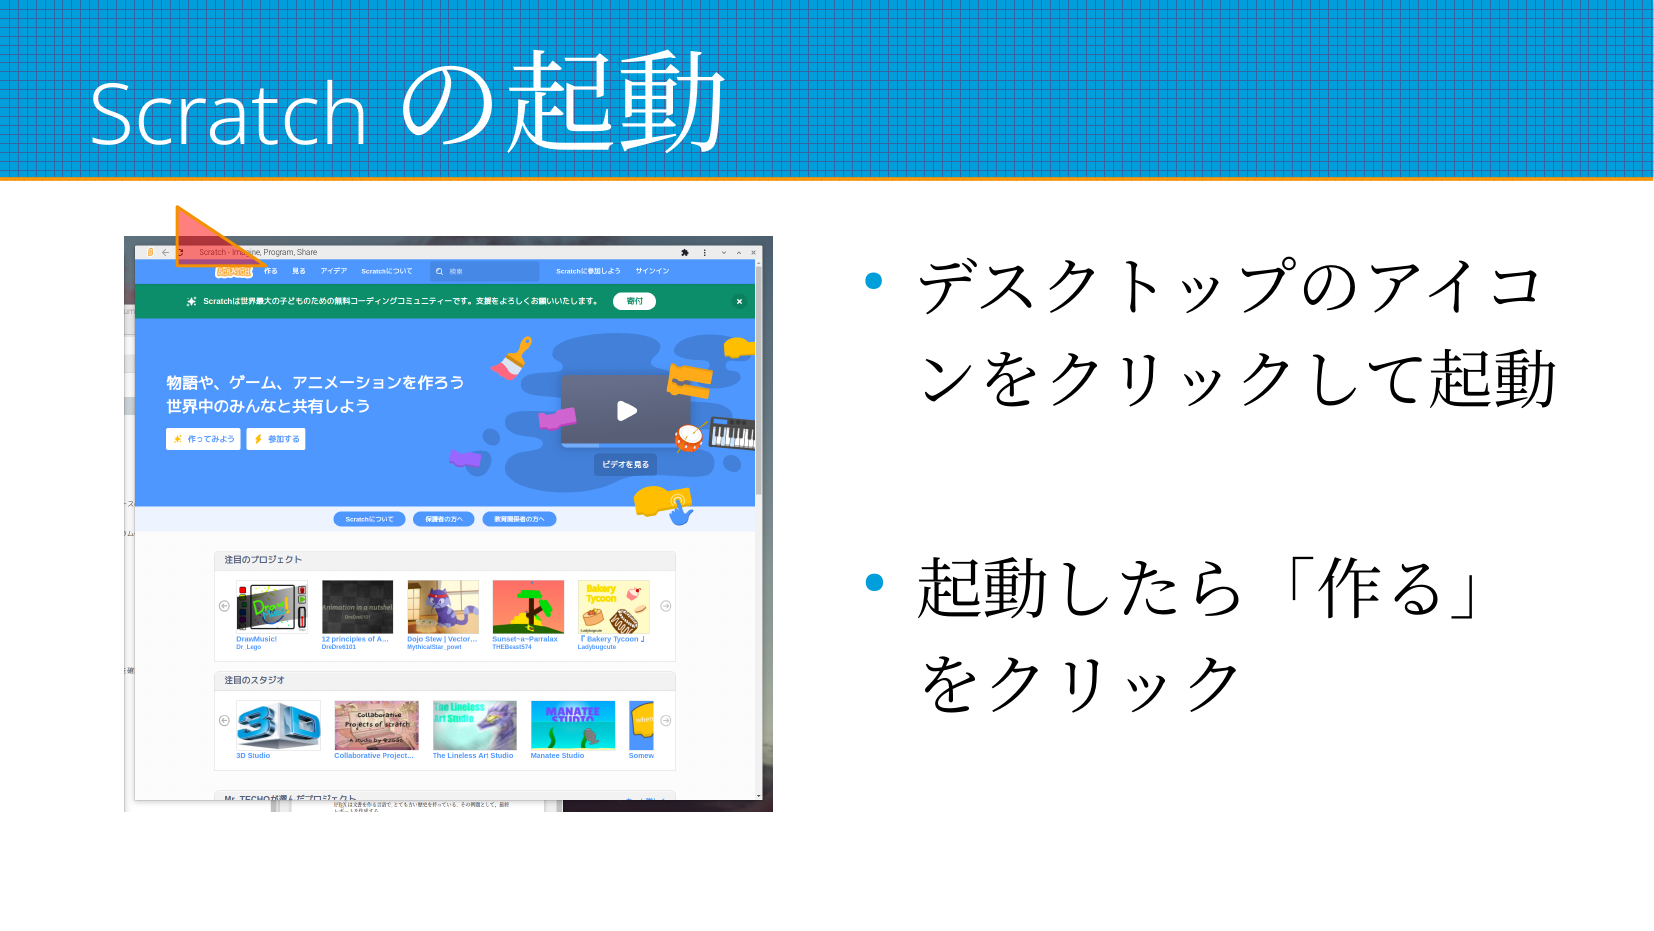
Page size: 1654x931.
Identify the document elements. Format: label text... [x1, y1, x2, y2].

list デスクトップのアイコンをクリックして起動 [845, 236, 1566, 511]
title Scratchの起動 [88, 14, 1565, 178]
text_box [177, 206, 266, 266]
list 起動したら「作る」をクリック [845, 536, 1566, 812]
picture [124, 236, 773, 813]
